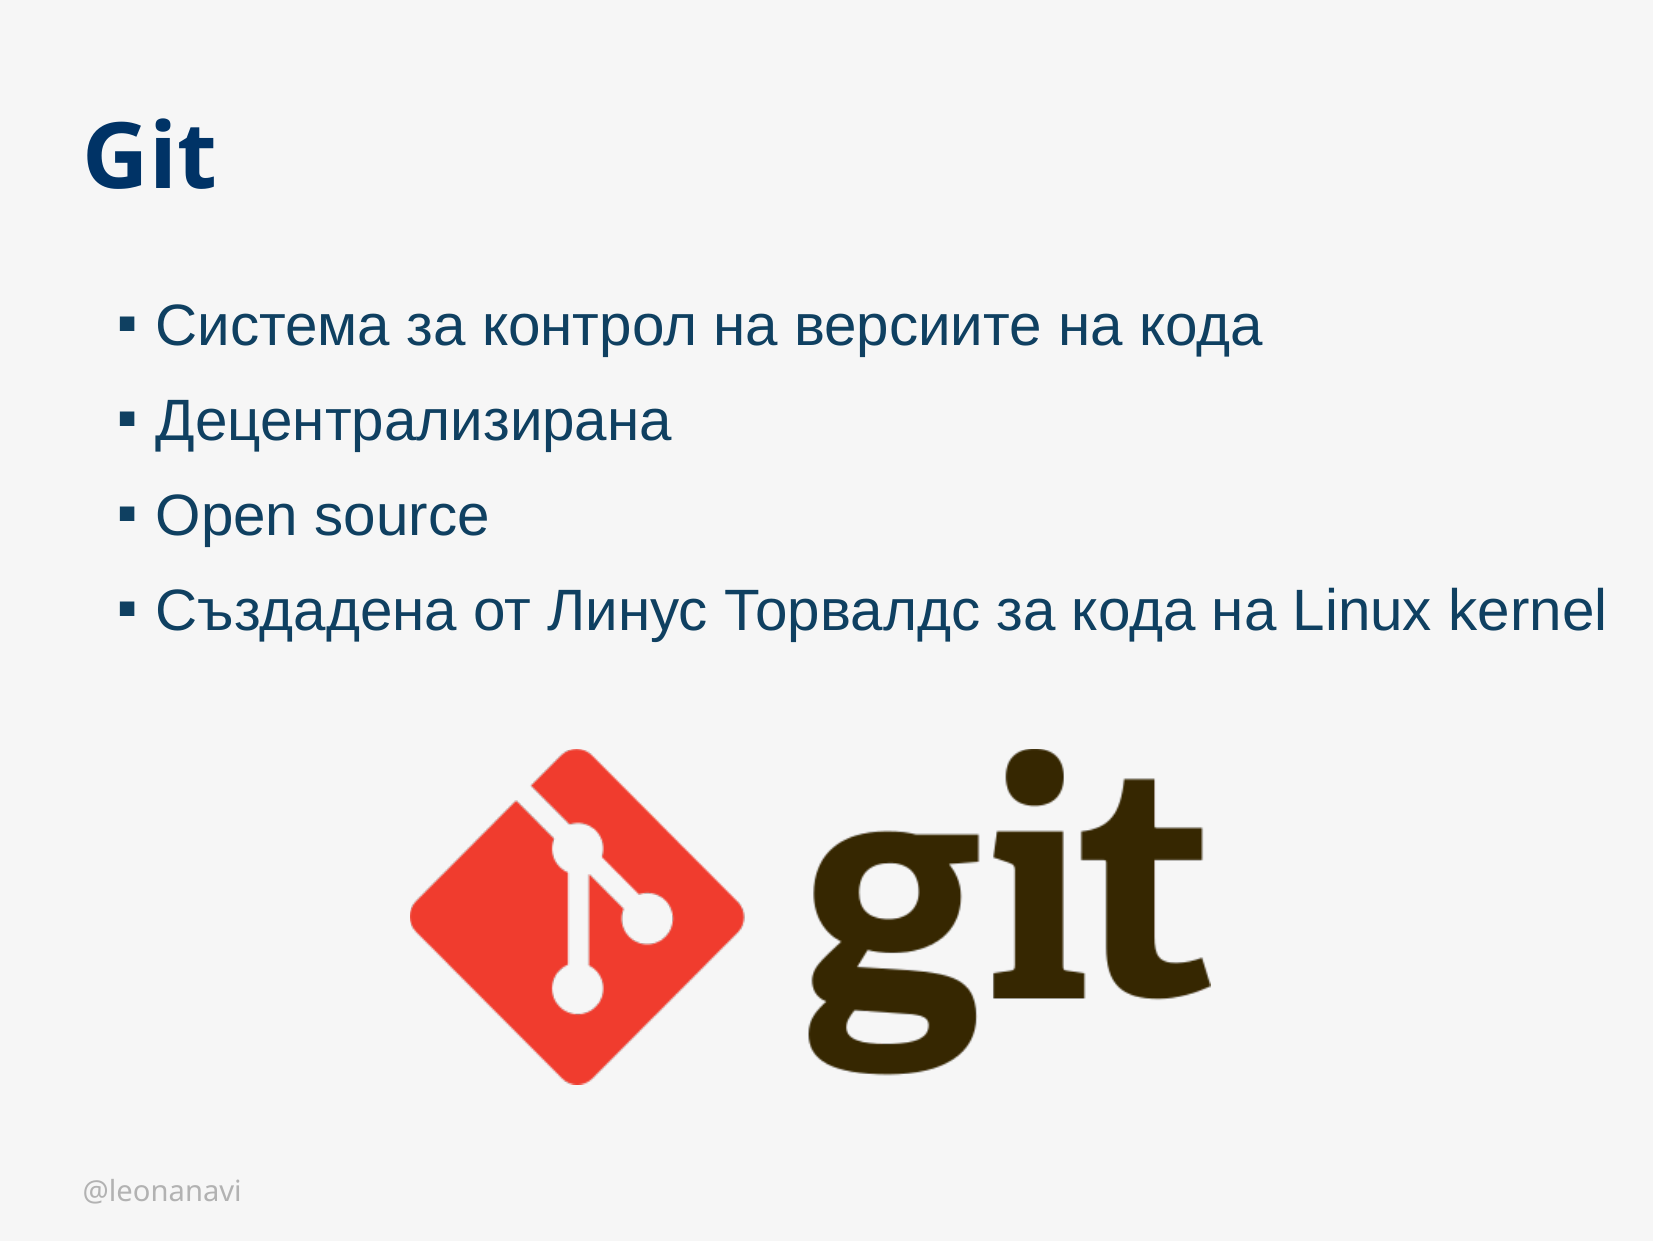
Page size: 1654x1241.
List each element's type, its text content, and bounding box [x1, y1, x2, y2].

title Git [82, 49, 1571, 257]
text_box Система за контрол на версиите на кода Децентрализирана Open source Създадена от Линус Торвалдс за кода на Linux kernel [105, 285, 1651, 1009]
picture [410, 749, 1211, 1085]
